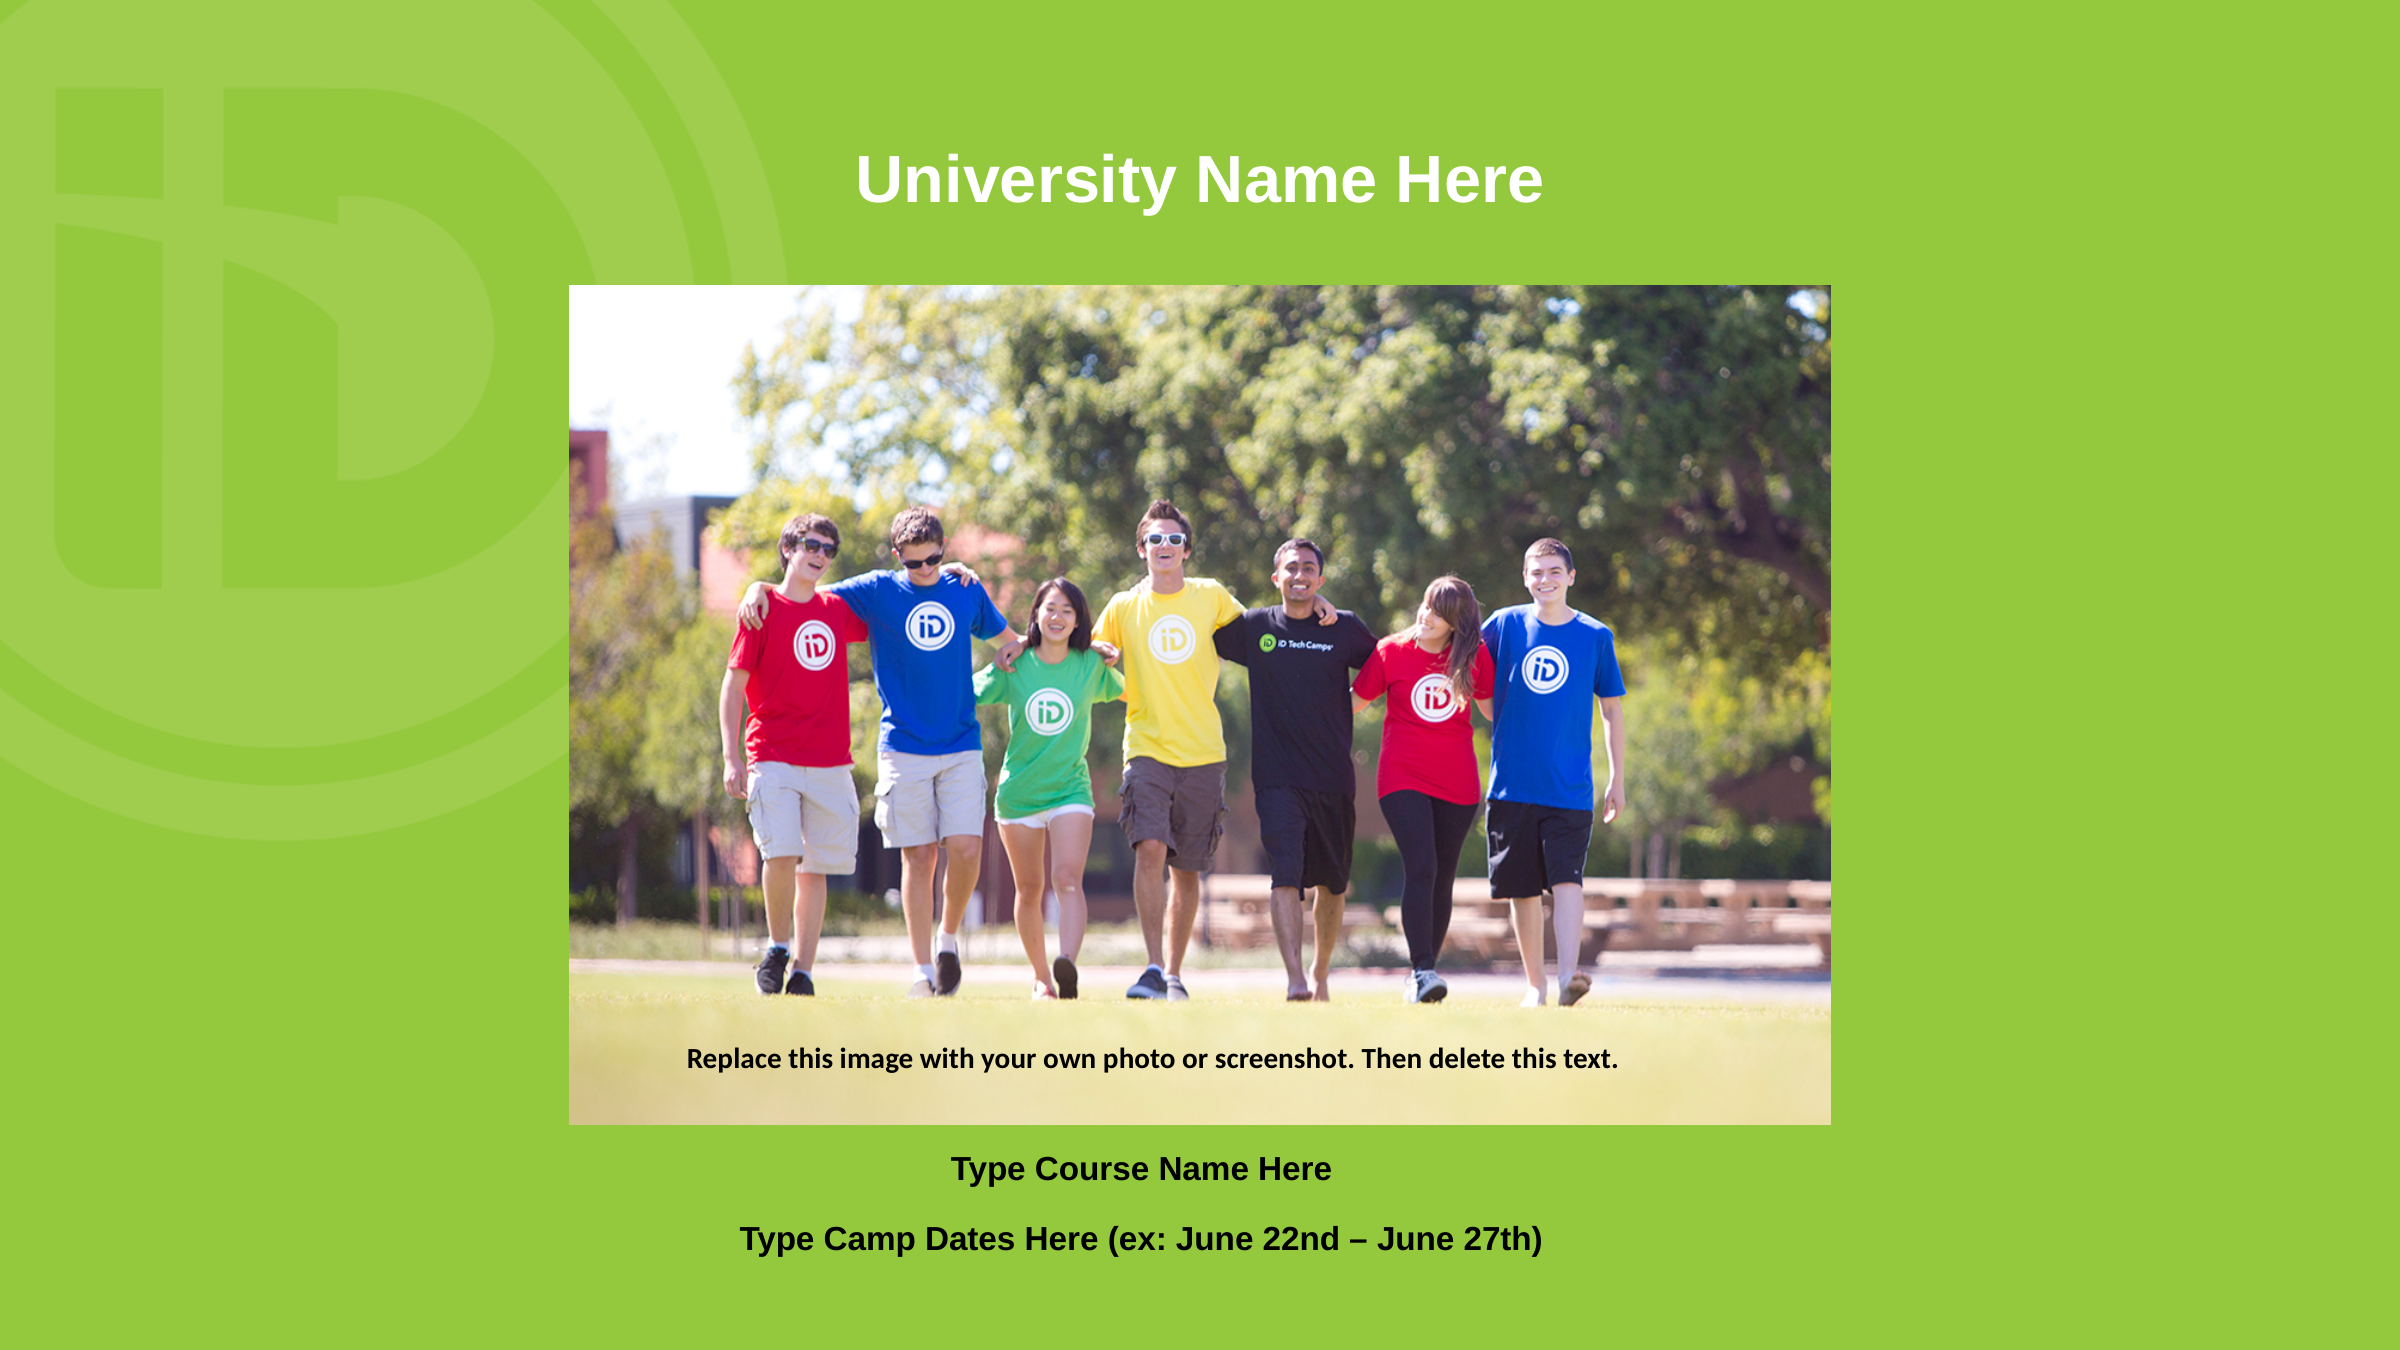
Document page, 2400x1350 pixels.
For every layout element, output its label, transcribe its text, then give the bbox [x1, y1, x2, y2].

text_box Replace this image with your own photo or screenshot. Then delete this text. [506, 1031, 1807, 1082]
title University Name Here [170, 128, 2230, 240]
picture [0, 0, 2400, 1350]
list Type Course Name Here Type Camp Dates Here (ex: June 22nd – June 27th) [341, 1140, 1942, 1290]
